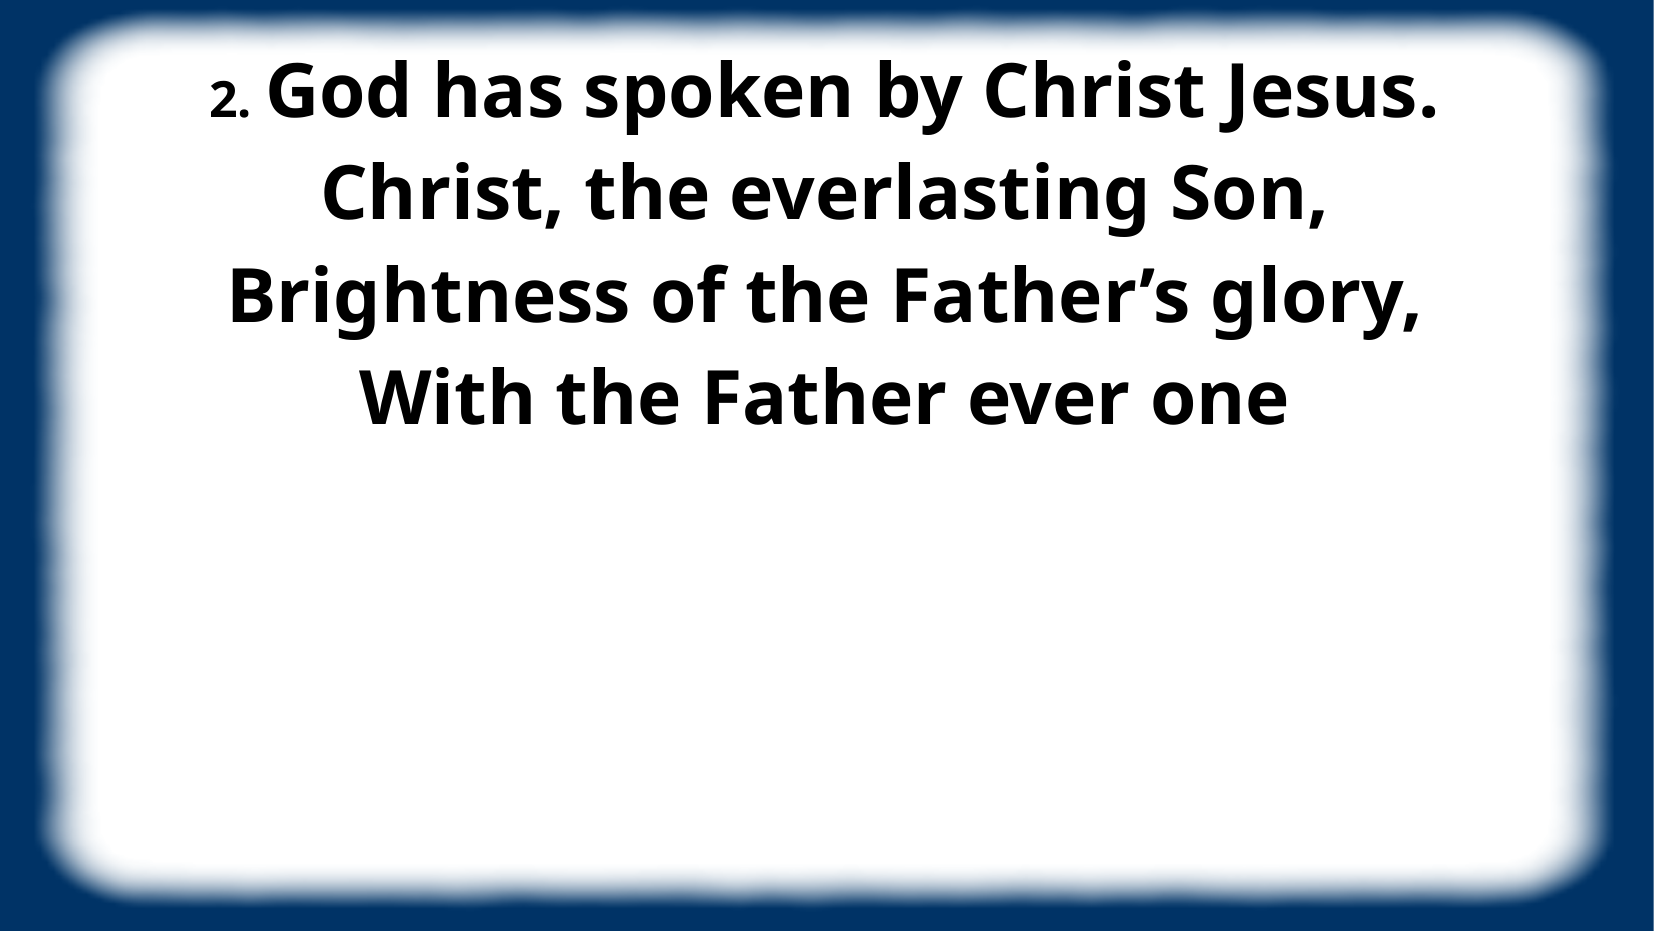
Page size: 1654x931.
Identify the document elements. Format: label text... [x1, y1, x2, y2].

text_box 2. God has spoken by Christ Jesus. Christ, the everlasting Son, Brightness of the Father’s glory, With the Father ever one [105, 30, 1546, 445]
picture [0, 0, 1654, 931]
